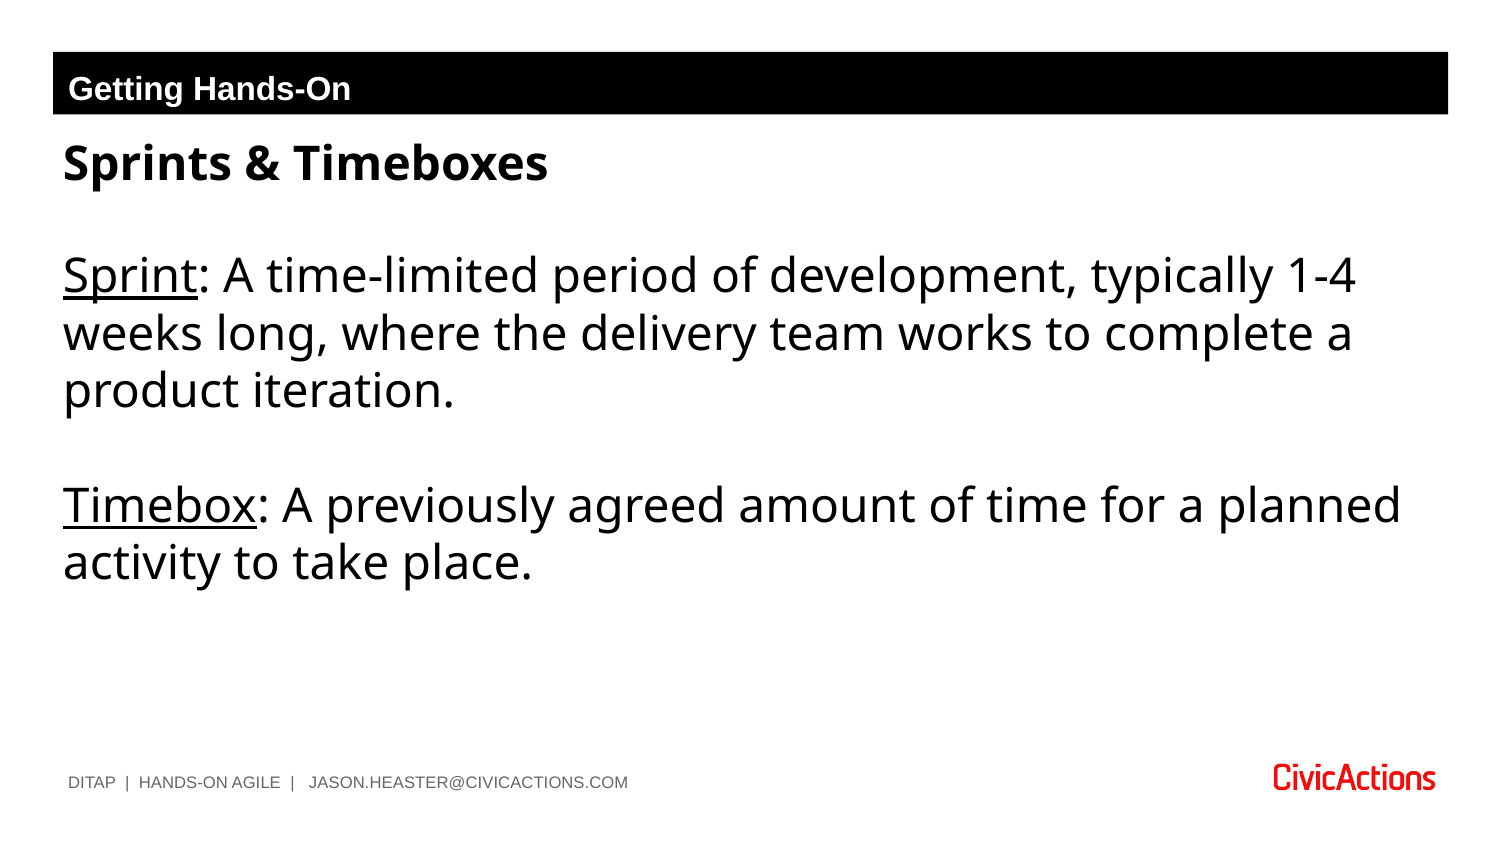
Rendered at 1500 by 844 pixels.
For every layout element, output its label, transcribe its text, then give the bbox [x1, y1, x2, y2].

list Sprints & Timeboxes [53, 123, 1449, 194]
title Getting Hands-On [53, 51, 1449, 115]
list Sprint: A time-limited period of development, typically 1-4 weeks long, where the delivery team works to complete a product iteration. Timebox: A previously agreed amount of time for a planned activity to take place. [53, 234, 1436, 731]
picture [1271, 758, 1438, 795]
